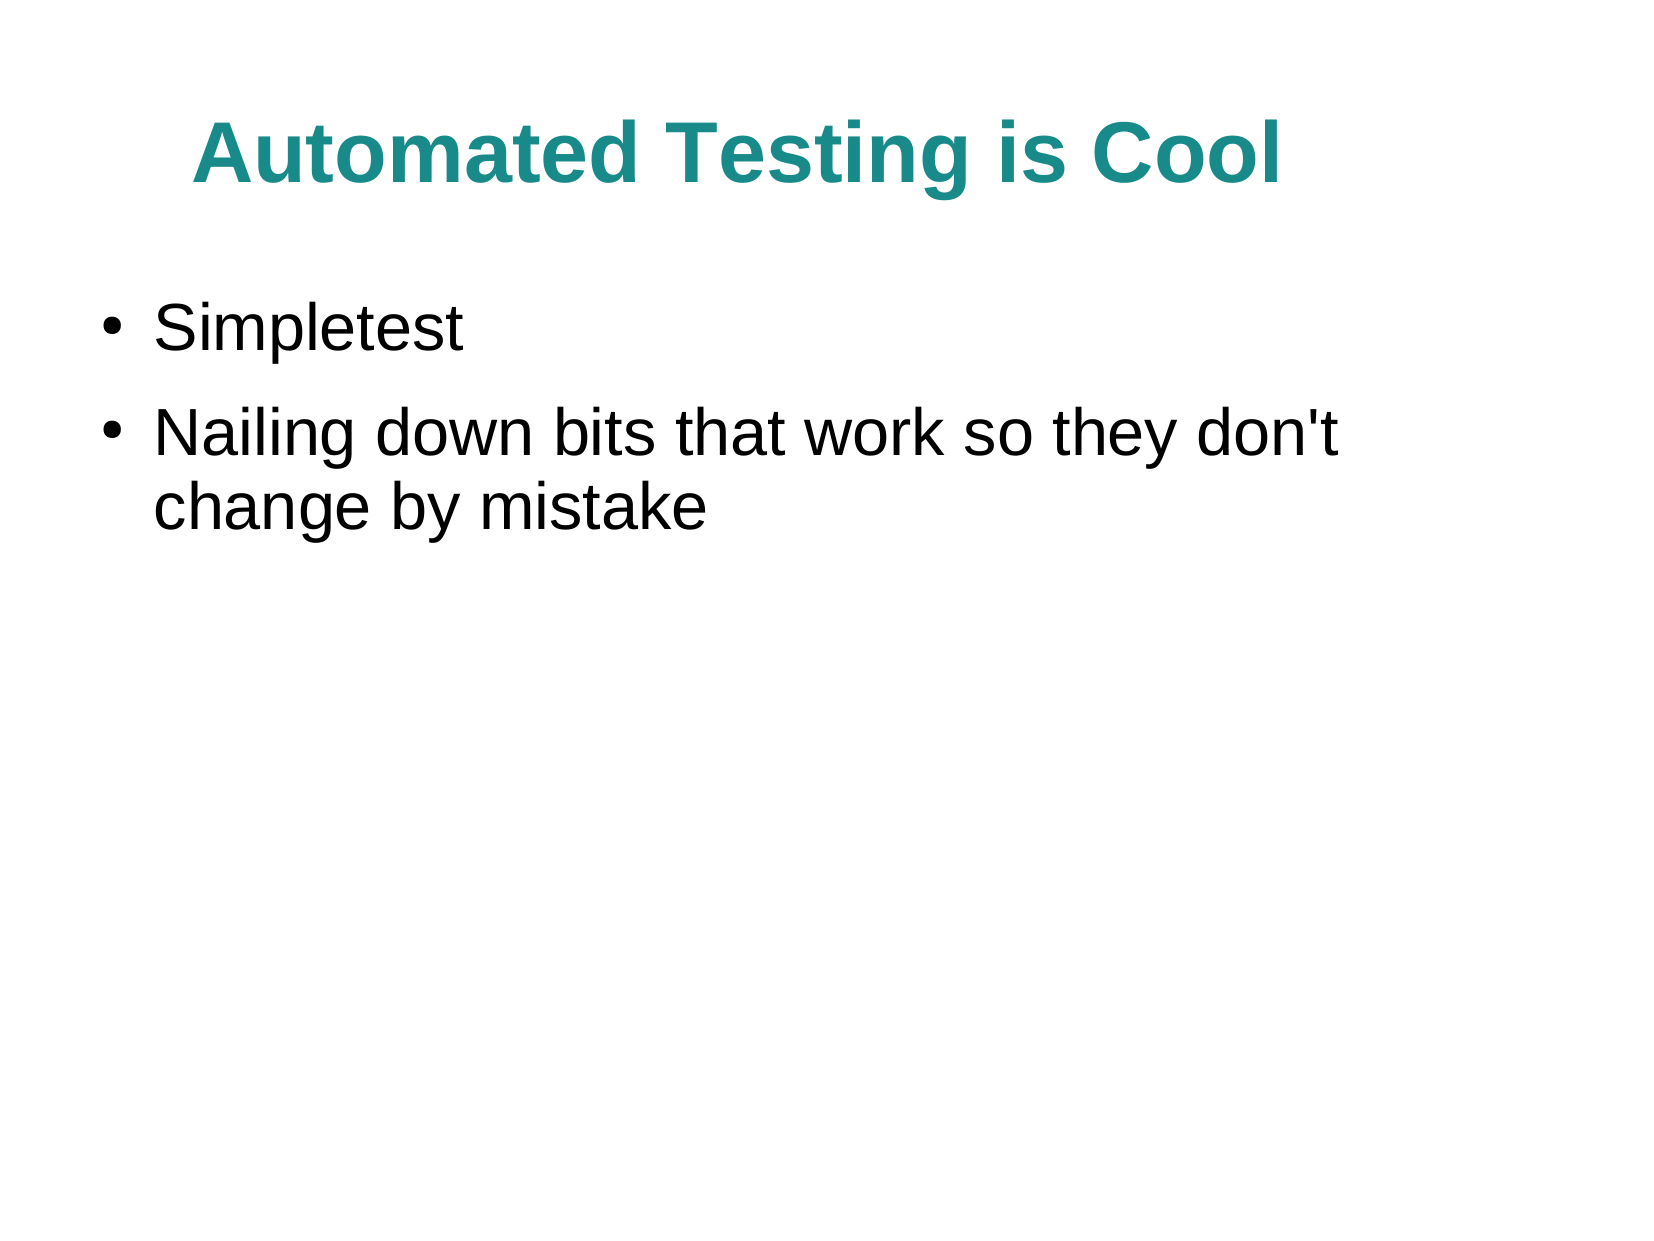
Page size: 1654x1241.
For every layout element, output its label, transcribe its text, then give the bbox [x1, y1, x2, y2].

list Simpletest Nailing down bits that work so they don't change by mistake [82, 290, 1571, 1095]
title Automated Testing is Cool [58, 56, 1417, 250]
